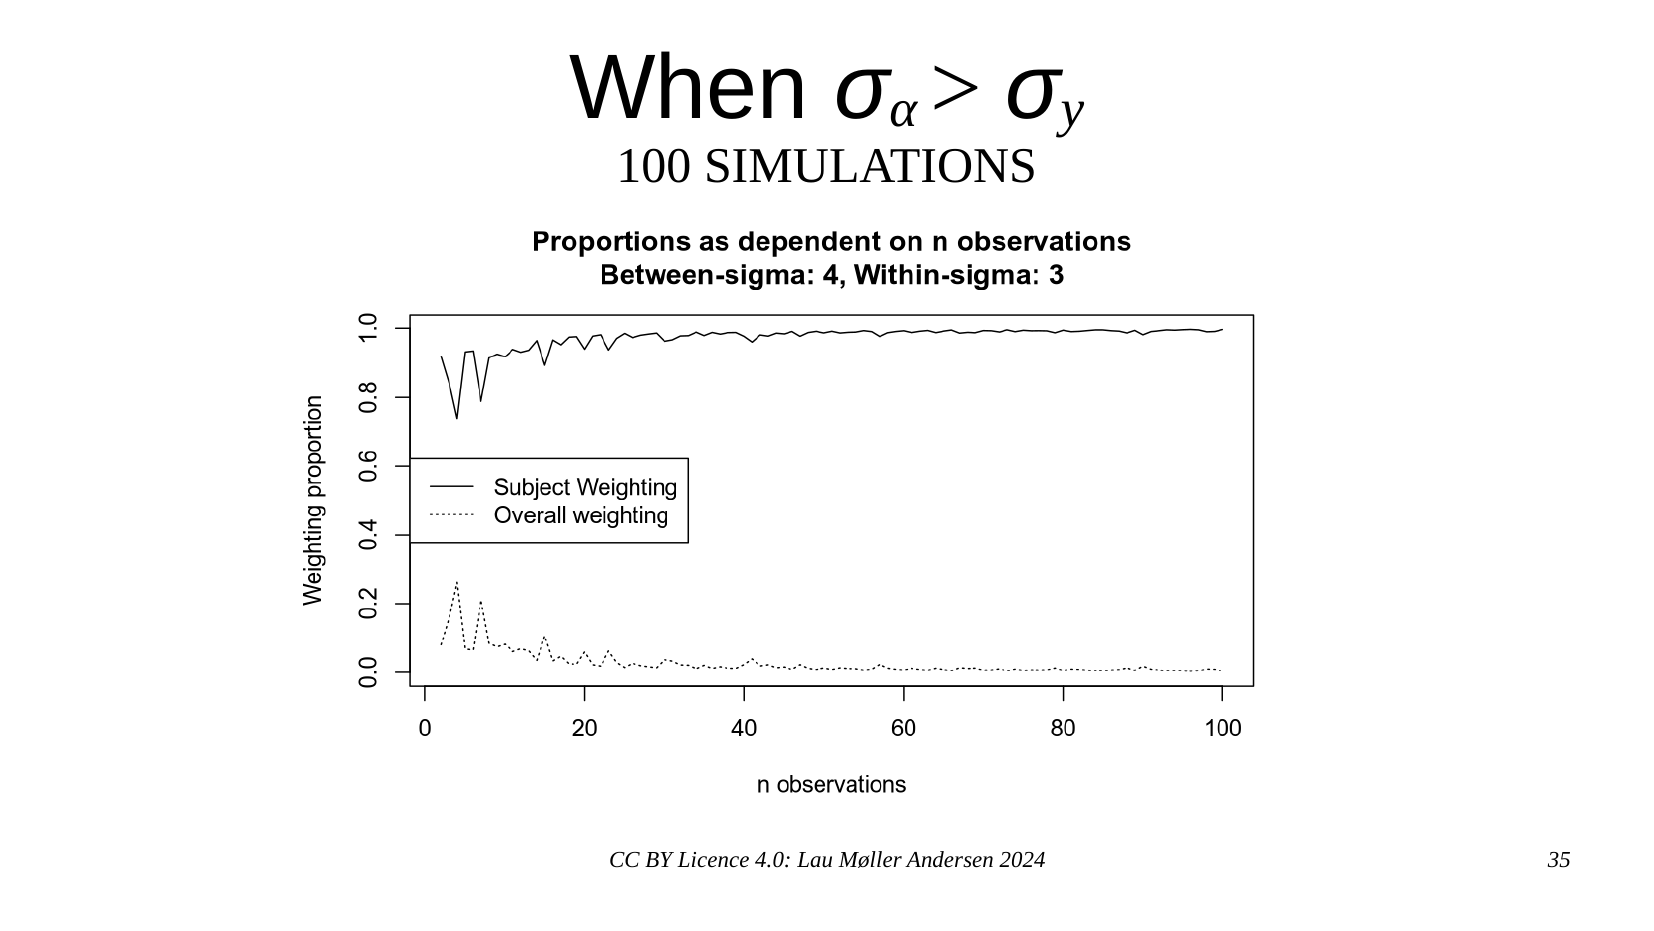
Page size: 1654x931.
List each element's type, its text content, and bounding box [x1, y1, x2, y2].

picture [295, 200, 1312, 828]
title When σα > σy 100 SIMULATIONS [82, 35, 1571, 194]
